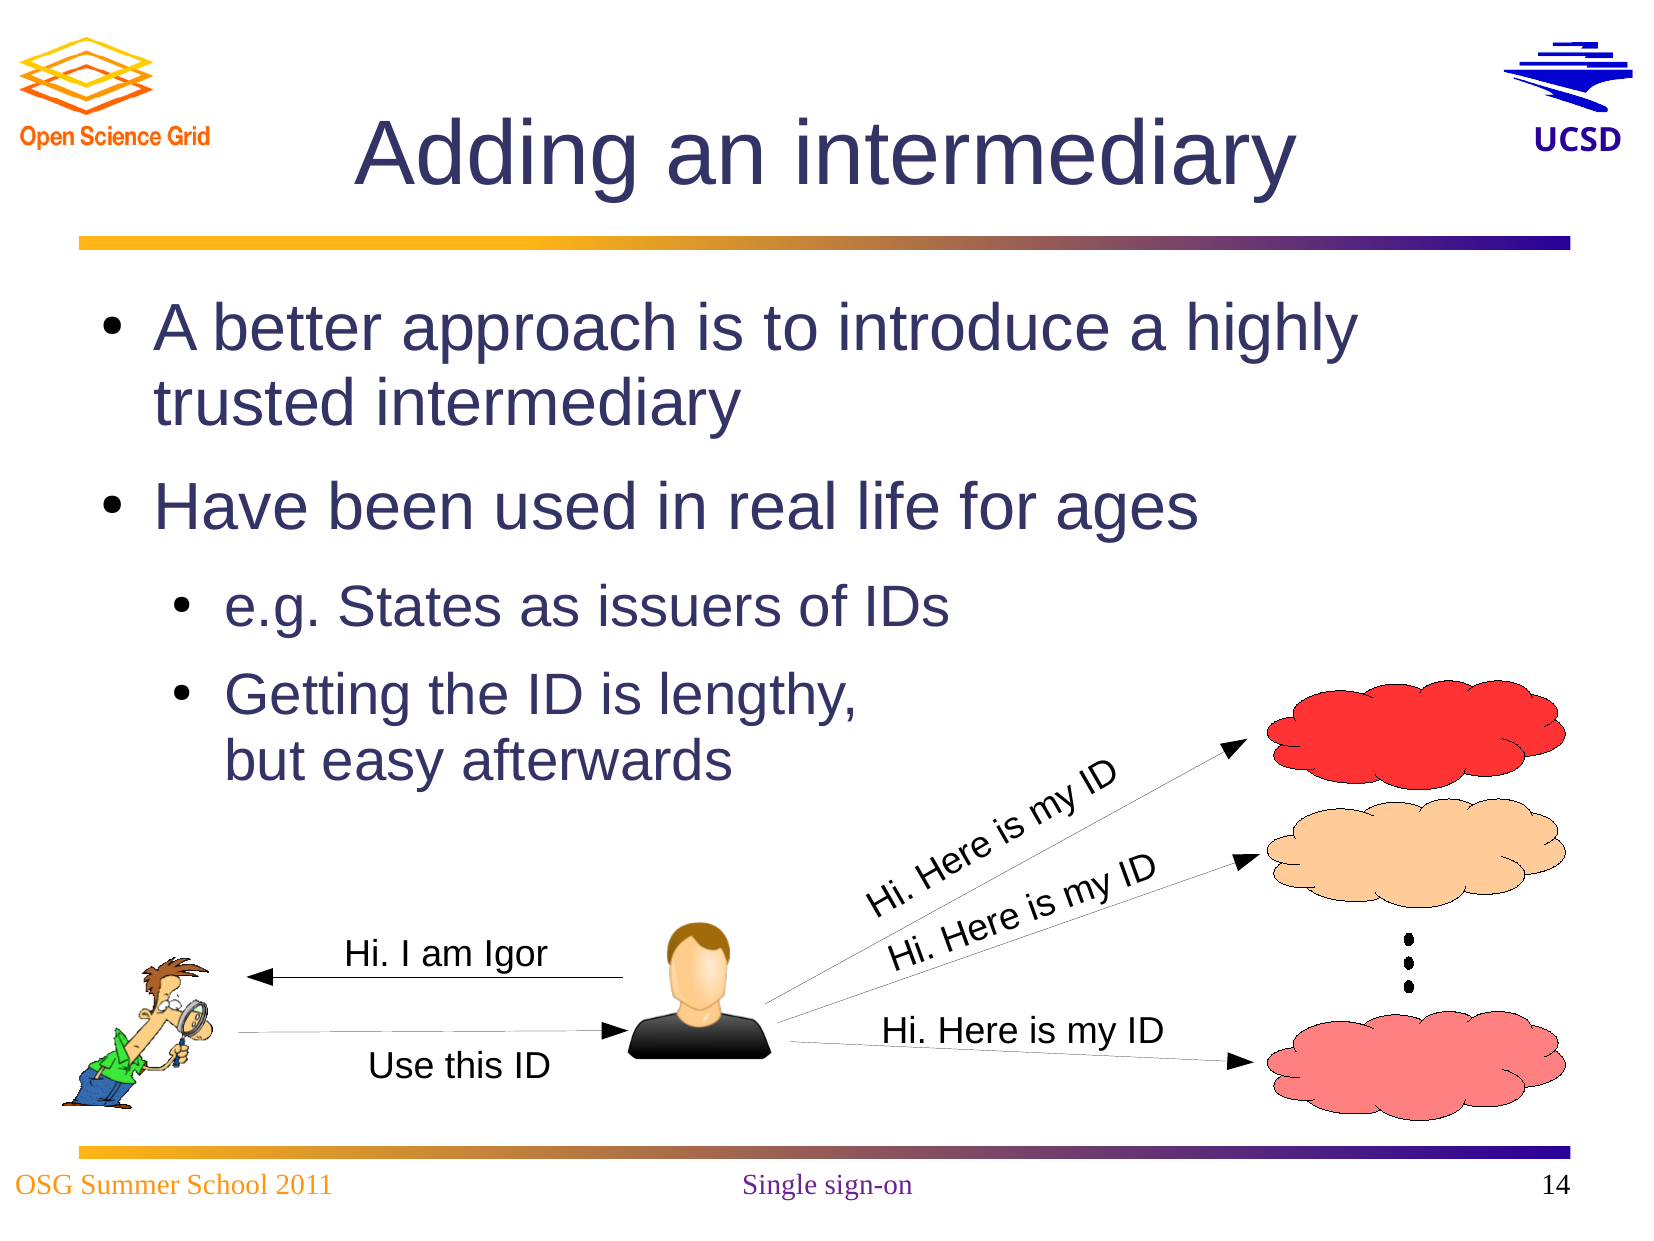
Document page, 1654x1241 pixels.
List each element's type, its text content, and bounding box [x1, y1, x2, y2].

text_box Hi. Here is my ID [843, 734, 1143, 941]
text_box [1267, 1011, 1566, 1121]
text_box Hi. I am Igor [329, 924, 564, 977]
text_box Use this ID [353, 1037, 566, 1094]
text_box Hi. I am Igor [329, 978, 564, 982]
text_box [1404, 956, 1414, 970]
picture [1495, 42, 1637, 118]
picture [0, 14, 229, 167]
text_box [1267, 680, 1566, 790]
title Adding an intermediary [82, 49, 1571, 257]
picture [624, 912, 775, 1063]
text_box [1404, 933, 1414, 946]
text_box [1404, 980, 1414, 993]
text_box Hi. Here is my ID [865, 831, 1180, 992]
text_box Hi. Here is my ID [866, 1001, 1180, 1059]
text_box [1267, 798, 1566, 908]
list A better approach is to introduce a highly trusted intermediary Have been used in real life for ages e.g. States as issuers of IDs Getting the ID is lengthy, but easy afterwards [82, 290, 1571, 1109]
picture [62, 957, 213, 1109]
